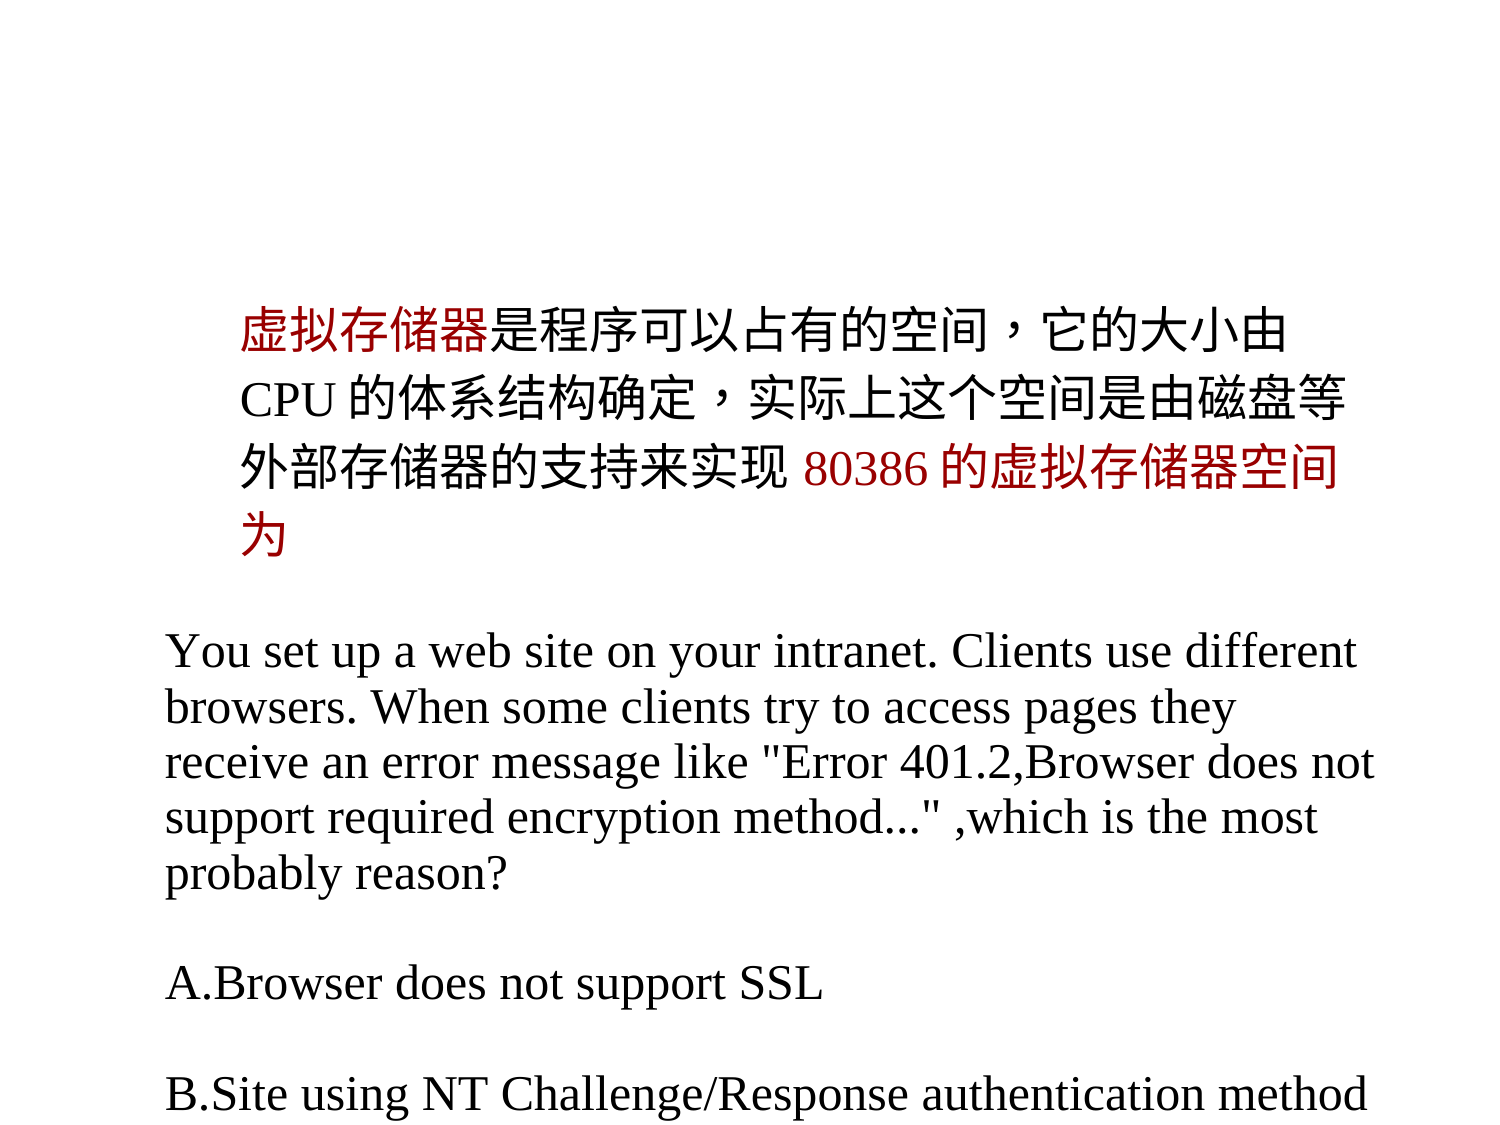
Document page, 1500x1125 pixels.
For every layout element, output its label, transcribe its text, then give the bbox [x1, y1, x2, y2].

text_box 虚拟存储器是程序可以占有的空间，它的大小由CPU的体系结构确定，实际上这个空间是由磁盘等外部存储器的支持来实现80386的虚拟存储器空间为 You set up a web site on your intranet. Clients use different browsers. When some clients try to access pages they receive an error message like "Error 401.2,Browser does not support required encryption method..." ,which is the most probably reason? A.Browser does not support SSL B.Site using NT Challenge/Response authentication method [149, 287, 1400, 1125]
